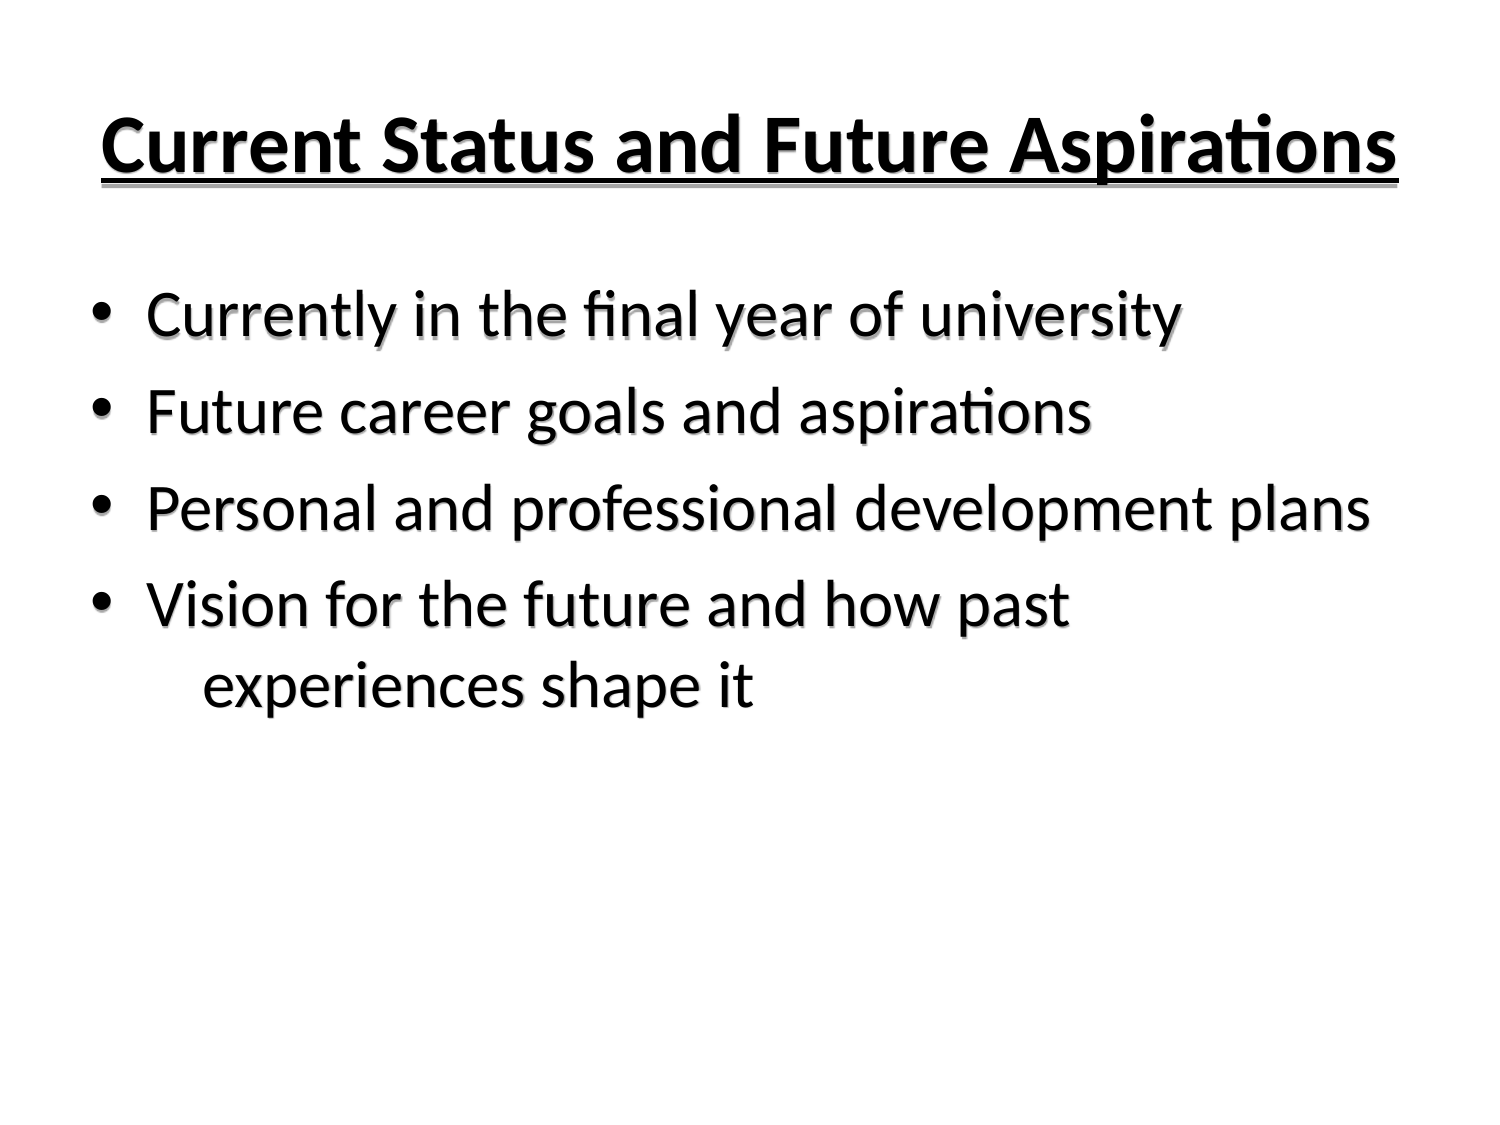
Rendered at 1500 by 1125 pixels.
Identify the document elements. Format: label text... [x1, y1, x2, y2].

title Current Status and Future Aspirations [75, 45, 1426, 233]
list Currently in the final year of university Future career goals and aspirations Personal and professional development plans Vision for the future and how past experiences shape it [75, 262, 1426, 1005]
